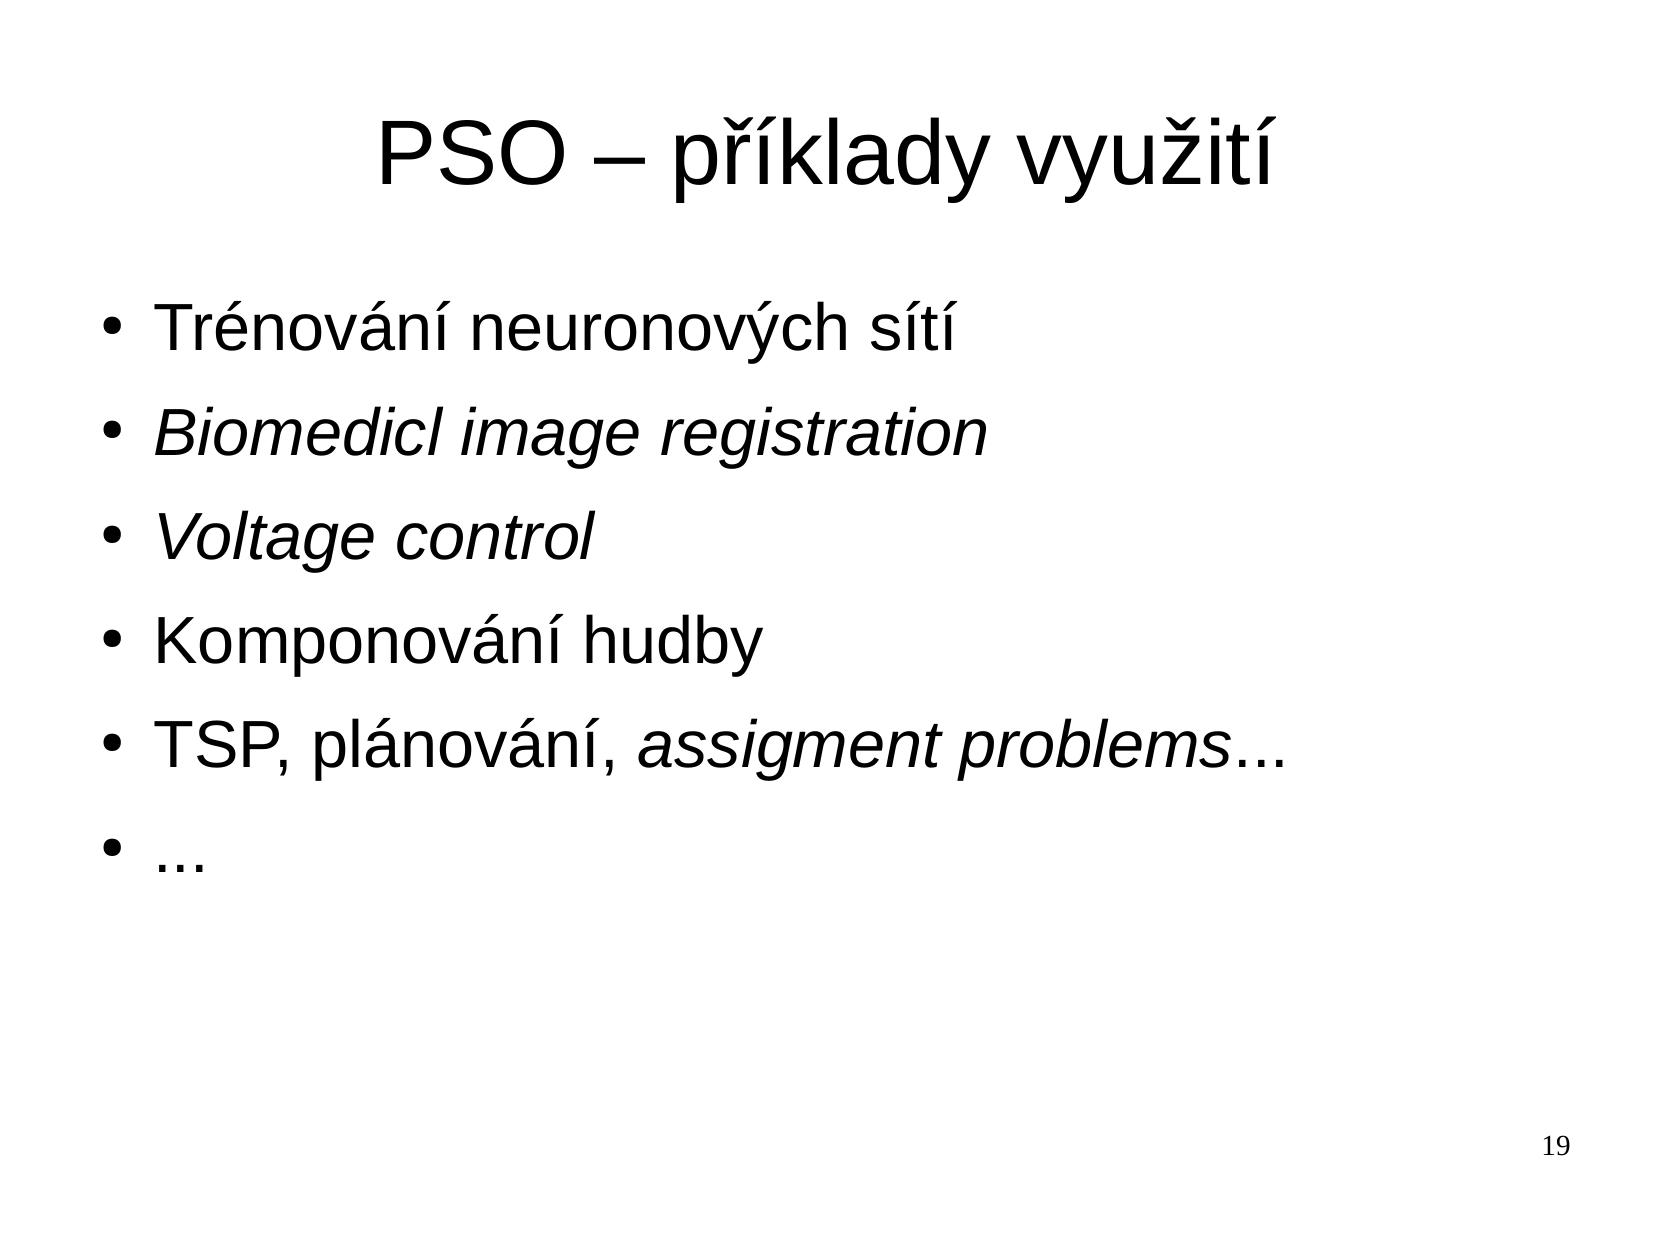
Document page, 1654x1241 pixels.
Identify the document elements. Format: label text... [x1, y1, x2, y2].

title PSO – příklady využití [82, 49, 1571, 257]
list Trénování neuronových sítí Biomedicl image registration Voltage control Komponování hudby TSP, plánování, assigment problems... ... [82, 290, 1571, 1109]
